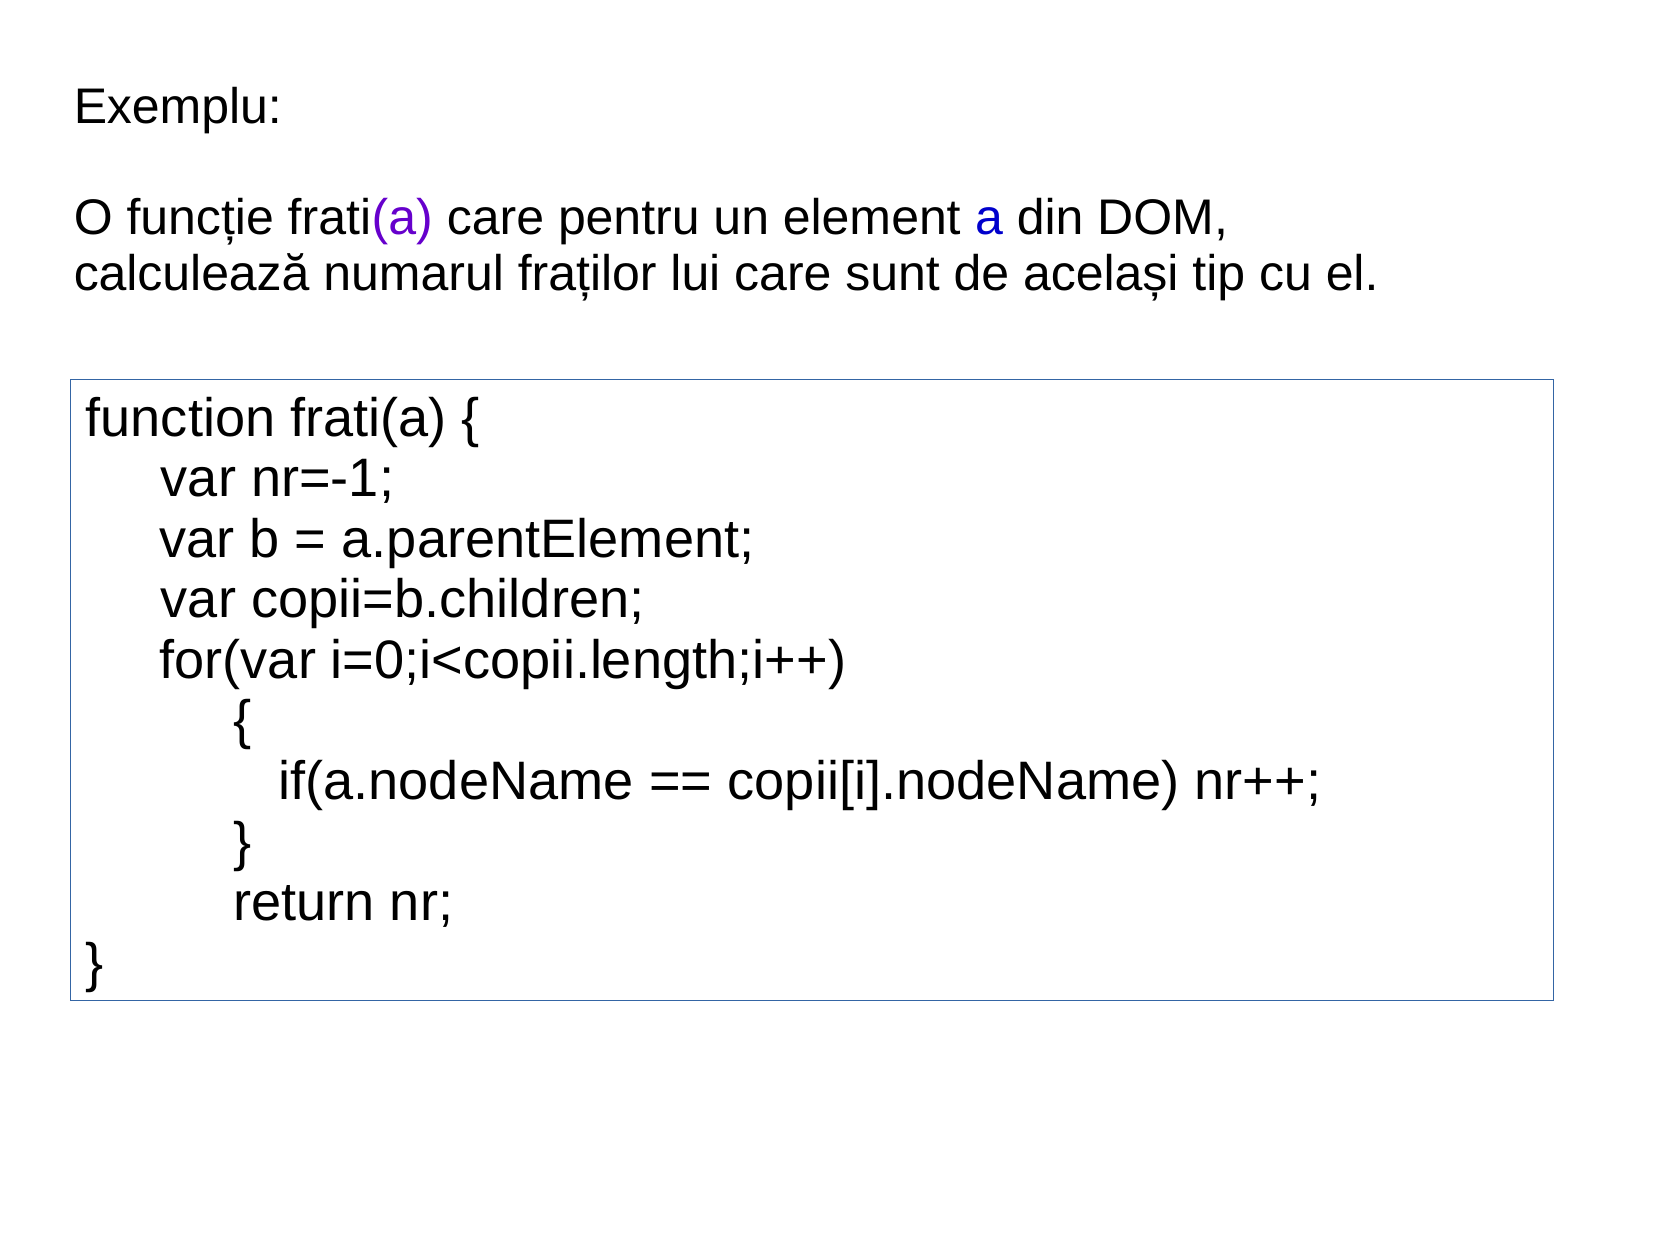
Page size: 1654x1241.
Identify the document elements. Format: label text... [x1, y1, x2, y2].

text_box function frati(a) { var nr=-1; var b = a.parentElement; var copii=b.children; for(var i=0;i<copii.length;i++) { if(a.nodeName == copii[i].nodeName) nr++; } return nr; } [70, 379, 1554, 1001]
text_box Exemplu: O funcție frati(a) care pentru un element a din DOM, calculează numarul fraților lui care sunt de același tip cu el. [59, 70, 1402, 309]
